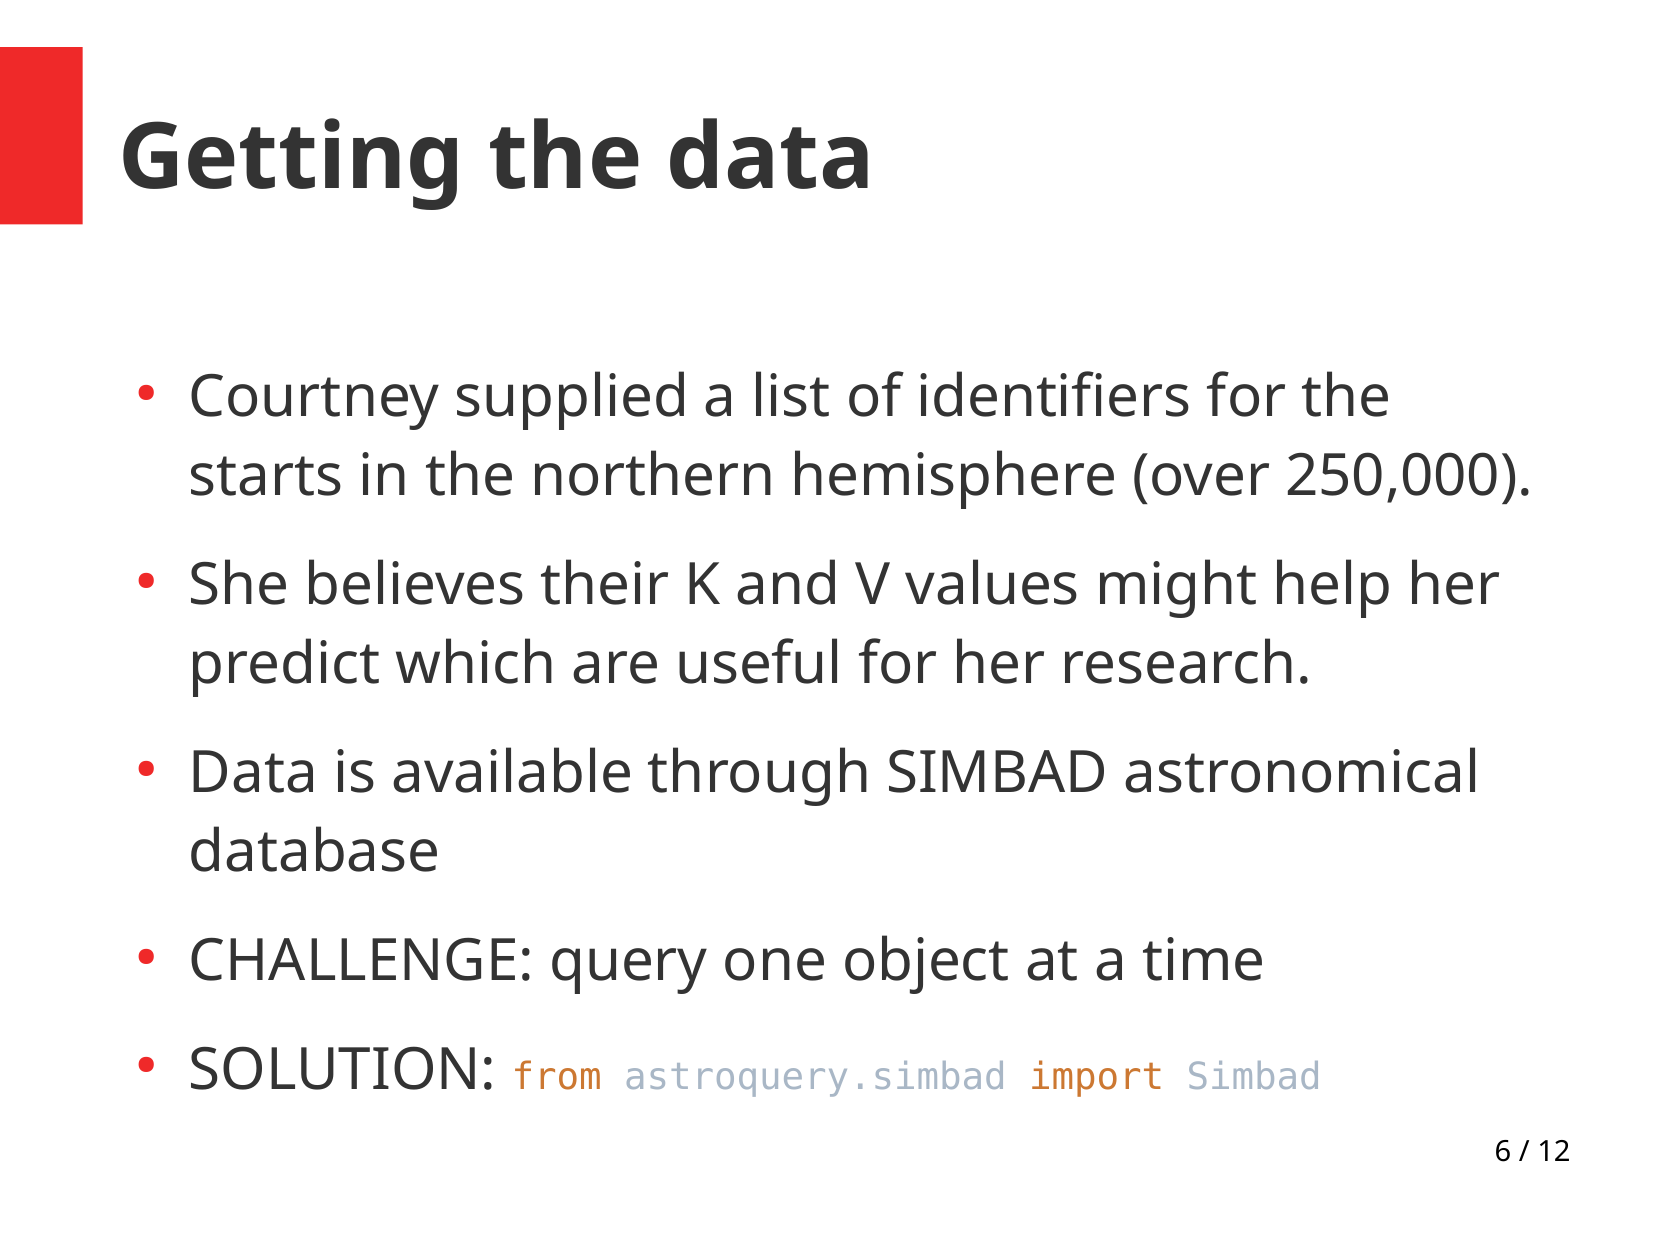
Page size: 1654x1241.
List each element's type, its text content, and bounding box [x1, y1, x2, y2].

title Getting the data [118, 49, 1571, 257]
list Courtney supplied a list of identifiers for the starts in the northern hemisphere (over 250,000). She believes their K and V values might help her predict which are useful for her research. Data is available through SIMBAD astronomical database CHALLENGE: query one object at a time SOLUTION: from astroquery.simbad import Simbad [118, 354, 1536, 1074]
